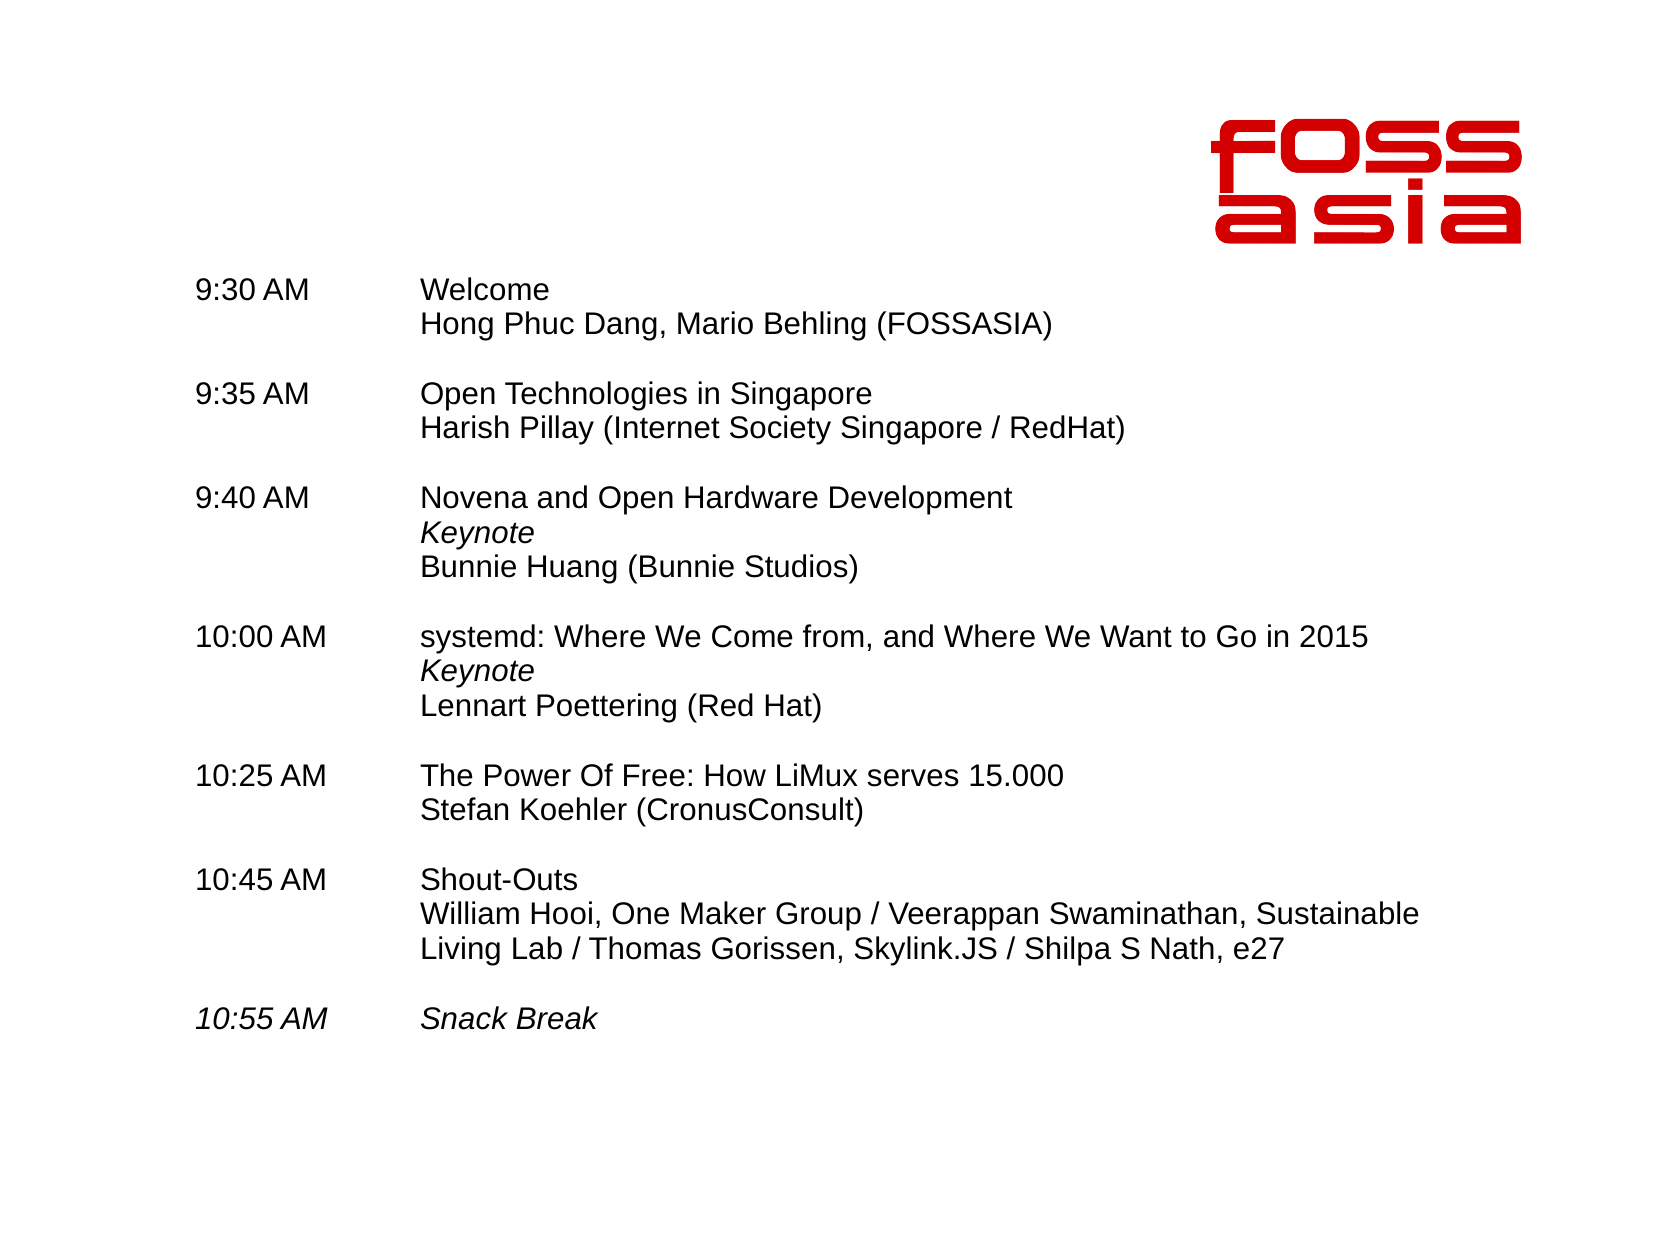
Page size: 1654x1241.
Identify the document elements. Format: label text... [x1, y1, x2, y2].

title 9:30 AM Welcome Hong Phuc Dang, Mario Behling (FOSSASIA) 9:35 AM Open Technologies in Singapore Harish Pillay (Internet Society Singapore / RedHat) 9:40 AM Novena and Open Hardware Development Keynote Bunnie Huang (Bunnie Studios) 10:00 AM systemd: Where We Come from, and Where We Want to Go in 2015 Keynote Lennart Poettering (Red Hat) 10:25 AM The Power Of Free: How LiMux serves 15.000 Stefan Koehler (CronusConsult) 10:45 AM Shout-Outs William Hooi, One Maker Group / Veerappan Swaminathan, Sustainable Living Lab / Thomas Gorissen, Skylink.JS / Shilpa S Nath, e27 10:55 AM Snack Break [195, 271, 1456, 1127]
picture [1208, 113, 1526, 249]
